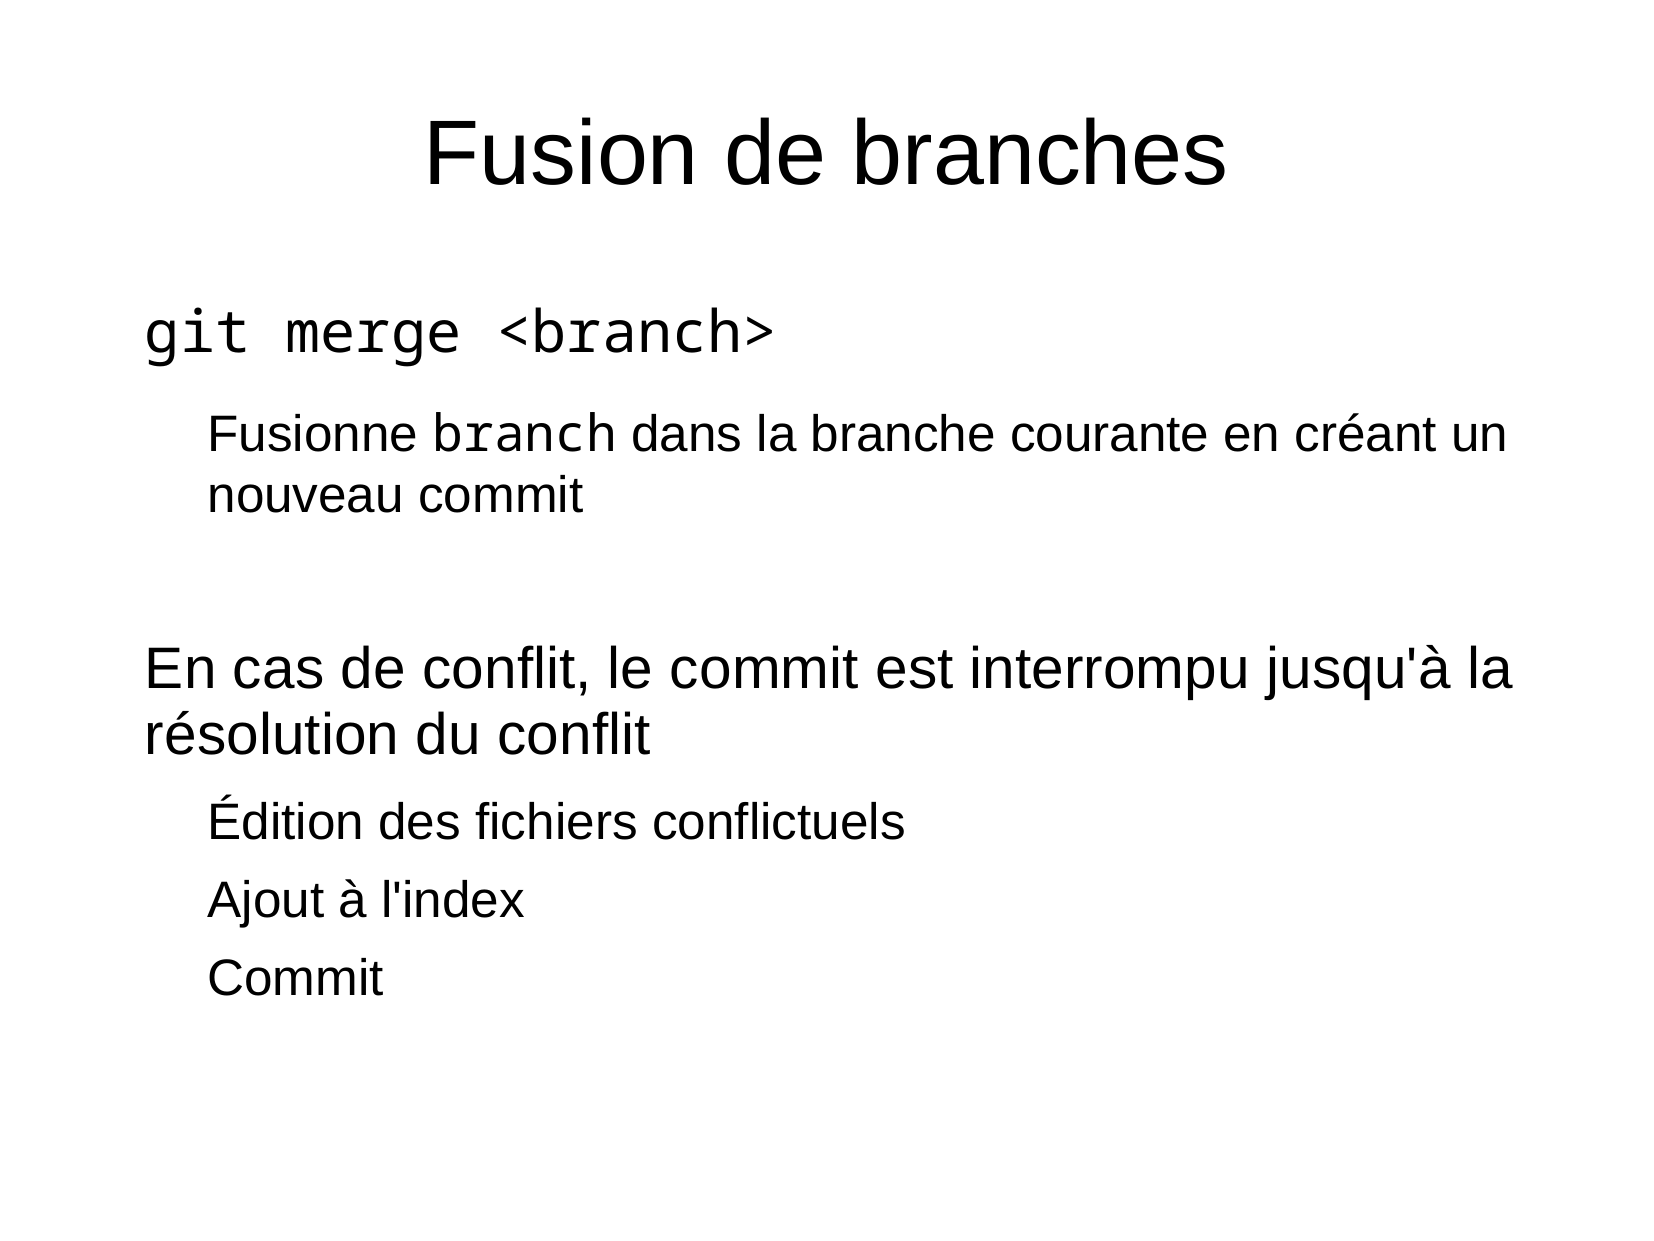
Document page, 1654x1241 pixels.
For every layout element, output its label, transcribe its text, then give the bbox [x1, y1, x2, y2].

title Fusion de branches [82, 49, 1571, 257]
list git merge <branch> Fusionne branch dans la branche courante en créant un nouveau commit En cas de conflit, le commit est interrompu jusqu'à la résolution du conflit Édition des fichiers conflictuels Ajout à l'index Commit [82, 290, 1538, 1010]
